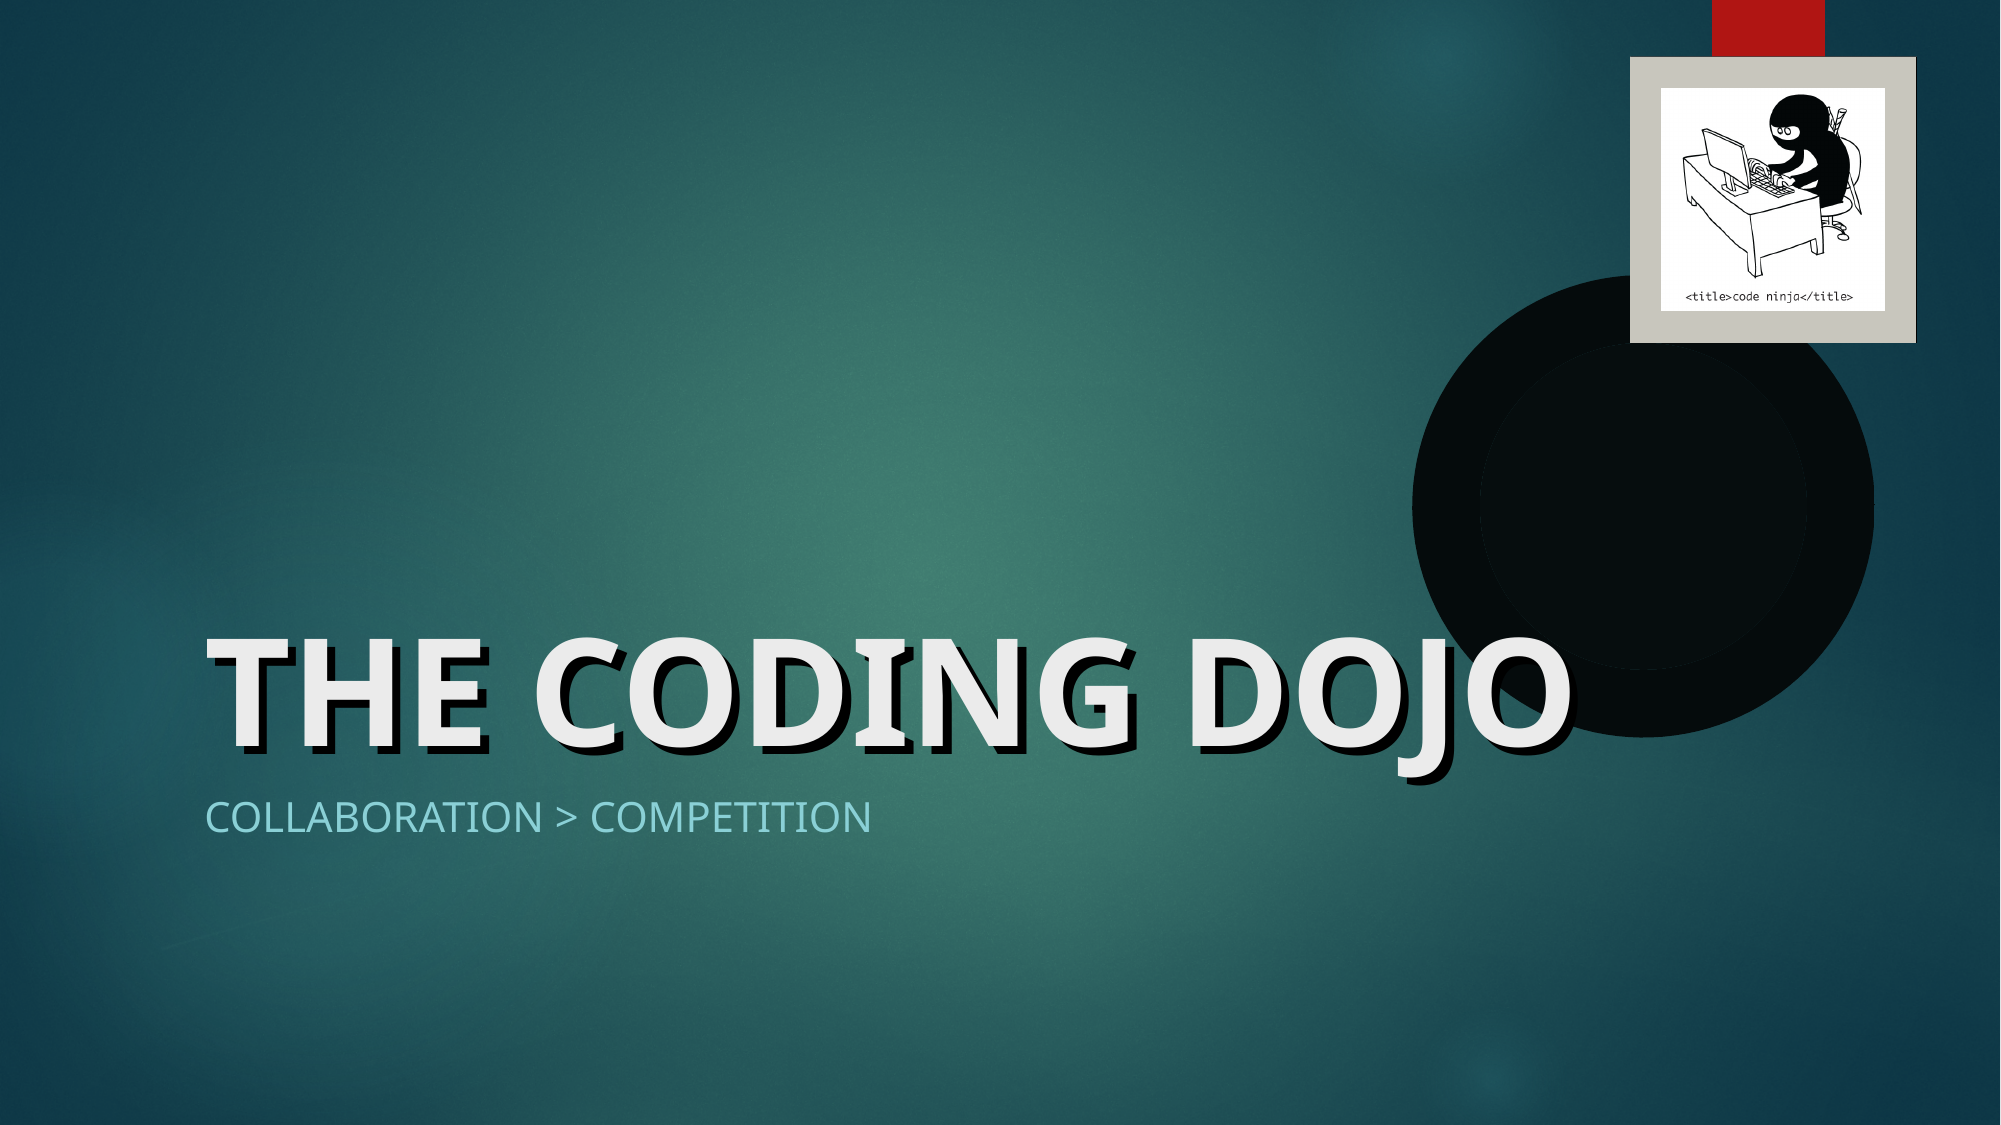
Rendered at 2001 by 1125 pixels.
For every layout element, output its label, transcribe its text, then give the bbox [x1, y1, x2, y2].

picture [0, 0, 2001, 1125]
picture [1661, 87, 1885, 312]
subtitle Collaboration > Competition [189, 783, 1638, 926]
title THE CODING DOJO [189, 237, 1638, 783]
